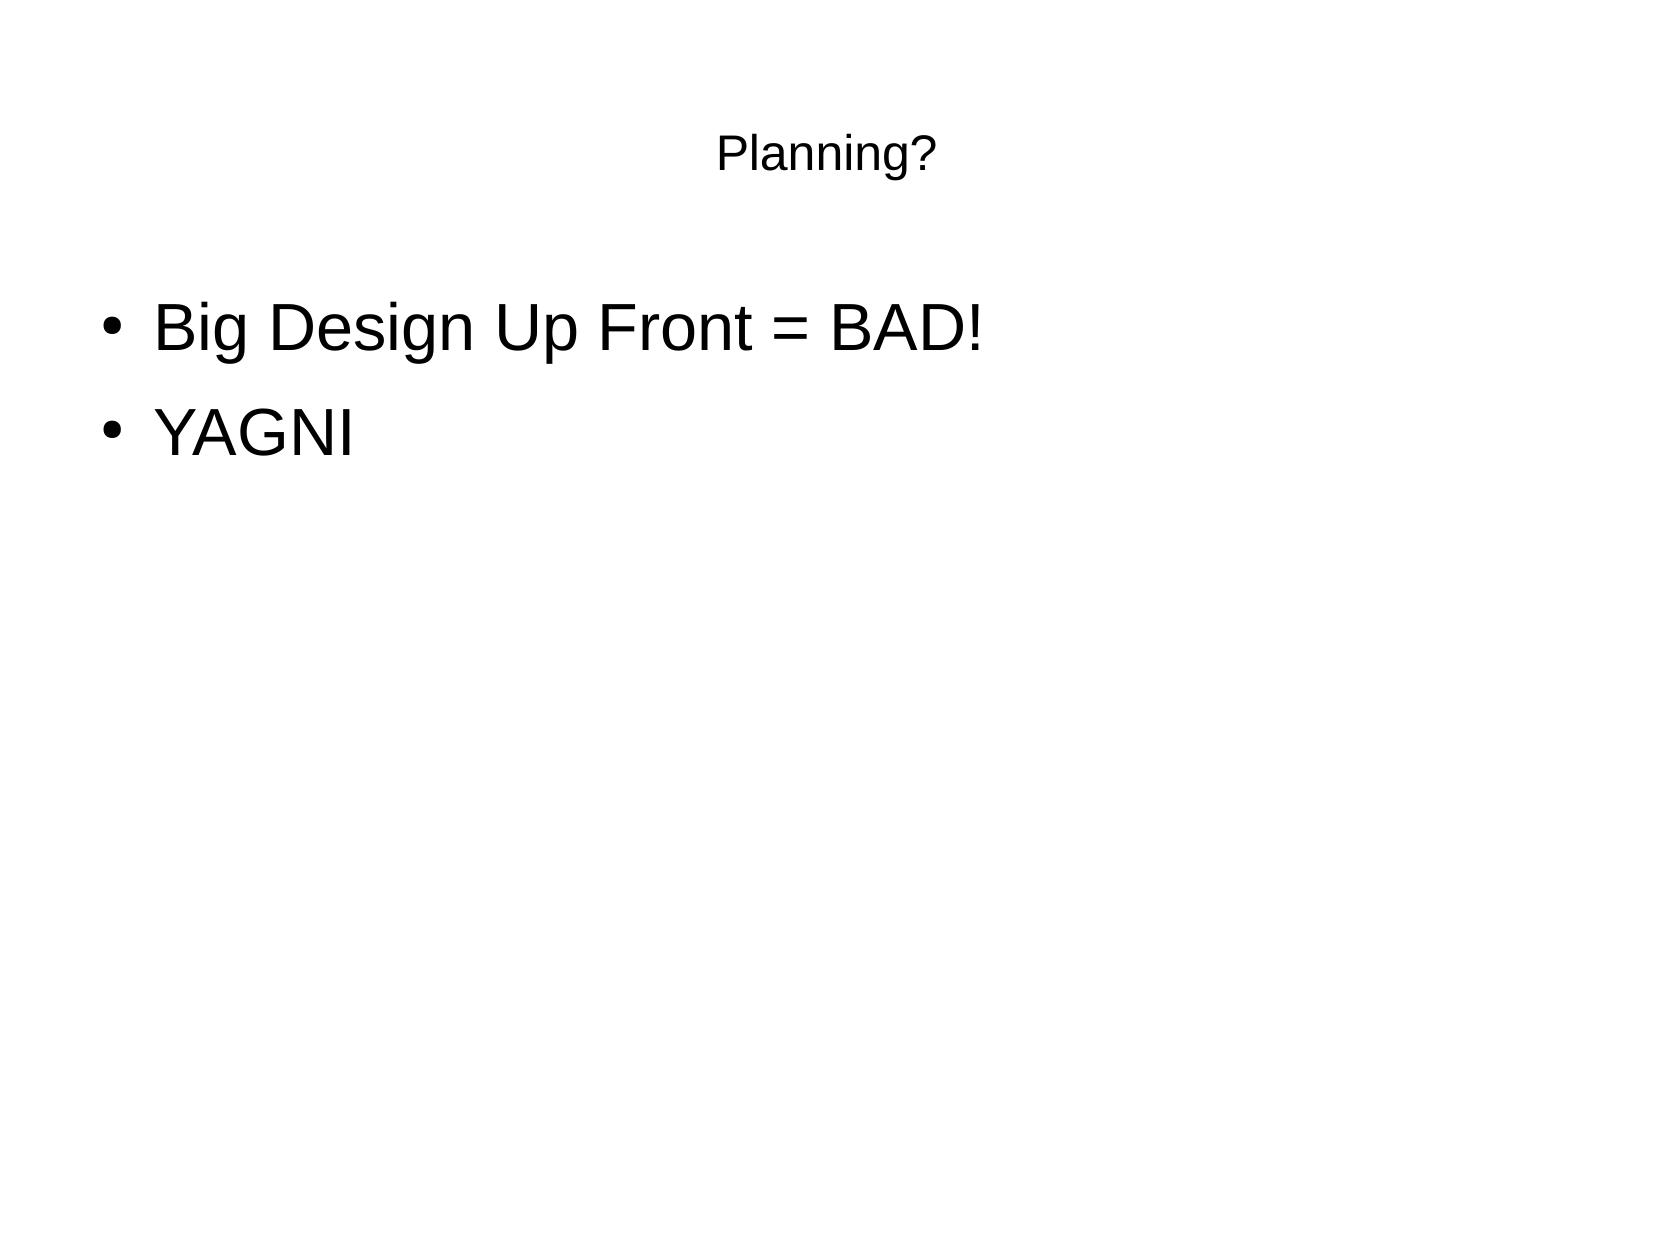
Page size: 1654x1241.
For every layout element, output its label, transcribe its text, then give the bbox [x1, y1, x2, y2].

title Planning? [82, 49, 1571, 257]
list Big Design Up Front = BAD! YAGNI [82, 290, 1571, 1109]
